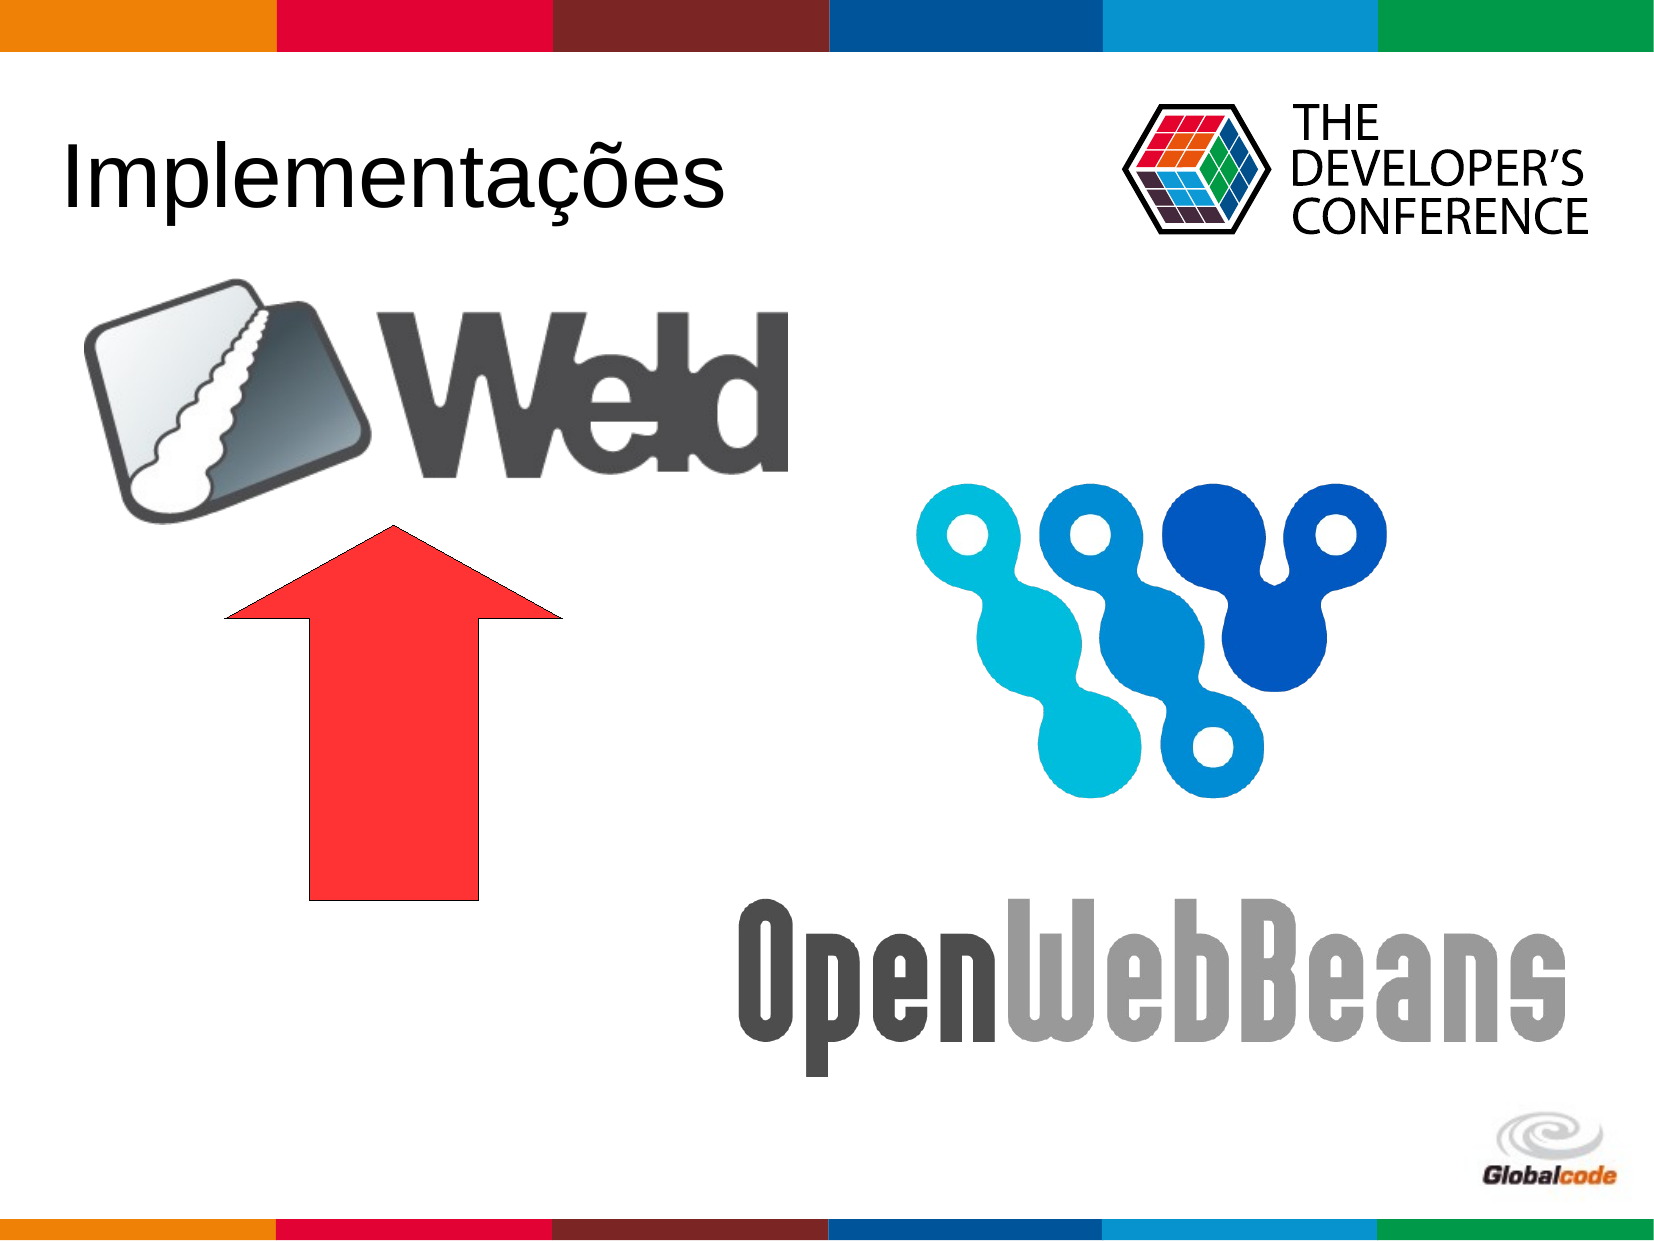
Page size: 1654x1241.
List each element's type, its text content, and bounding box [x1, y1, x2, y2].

picture [1191, 725, 1234, 768]
picture [727, 472, 1638, 1219]
title Implementações [45, 87, 1075, 256]
text_box [224, 525, 563, 901]
picture [1075, 512, 1112, 557]
subtitle [45, 256, 1075, 868]
